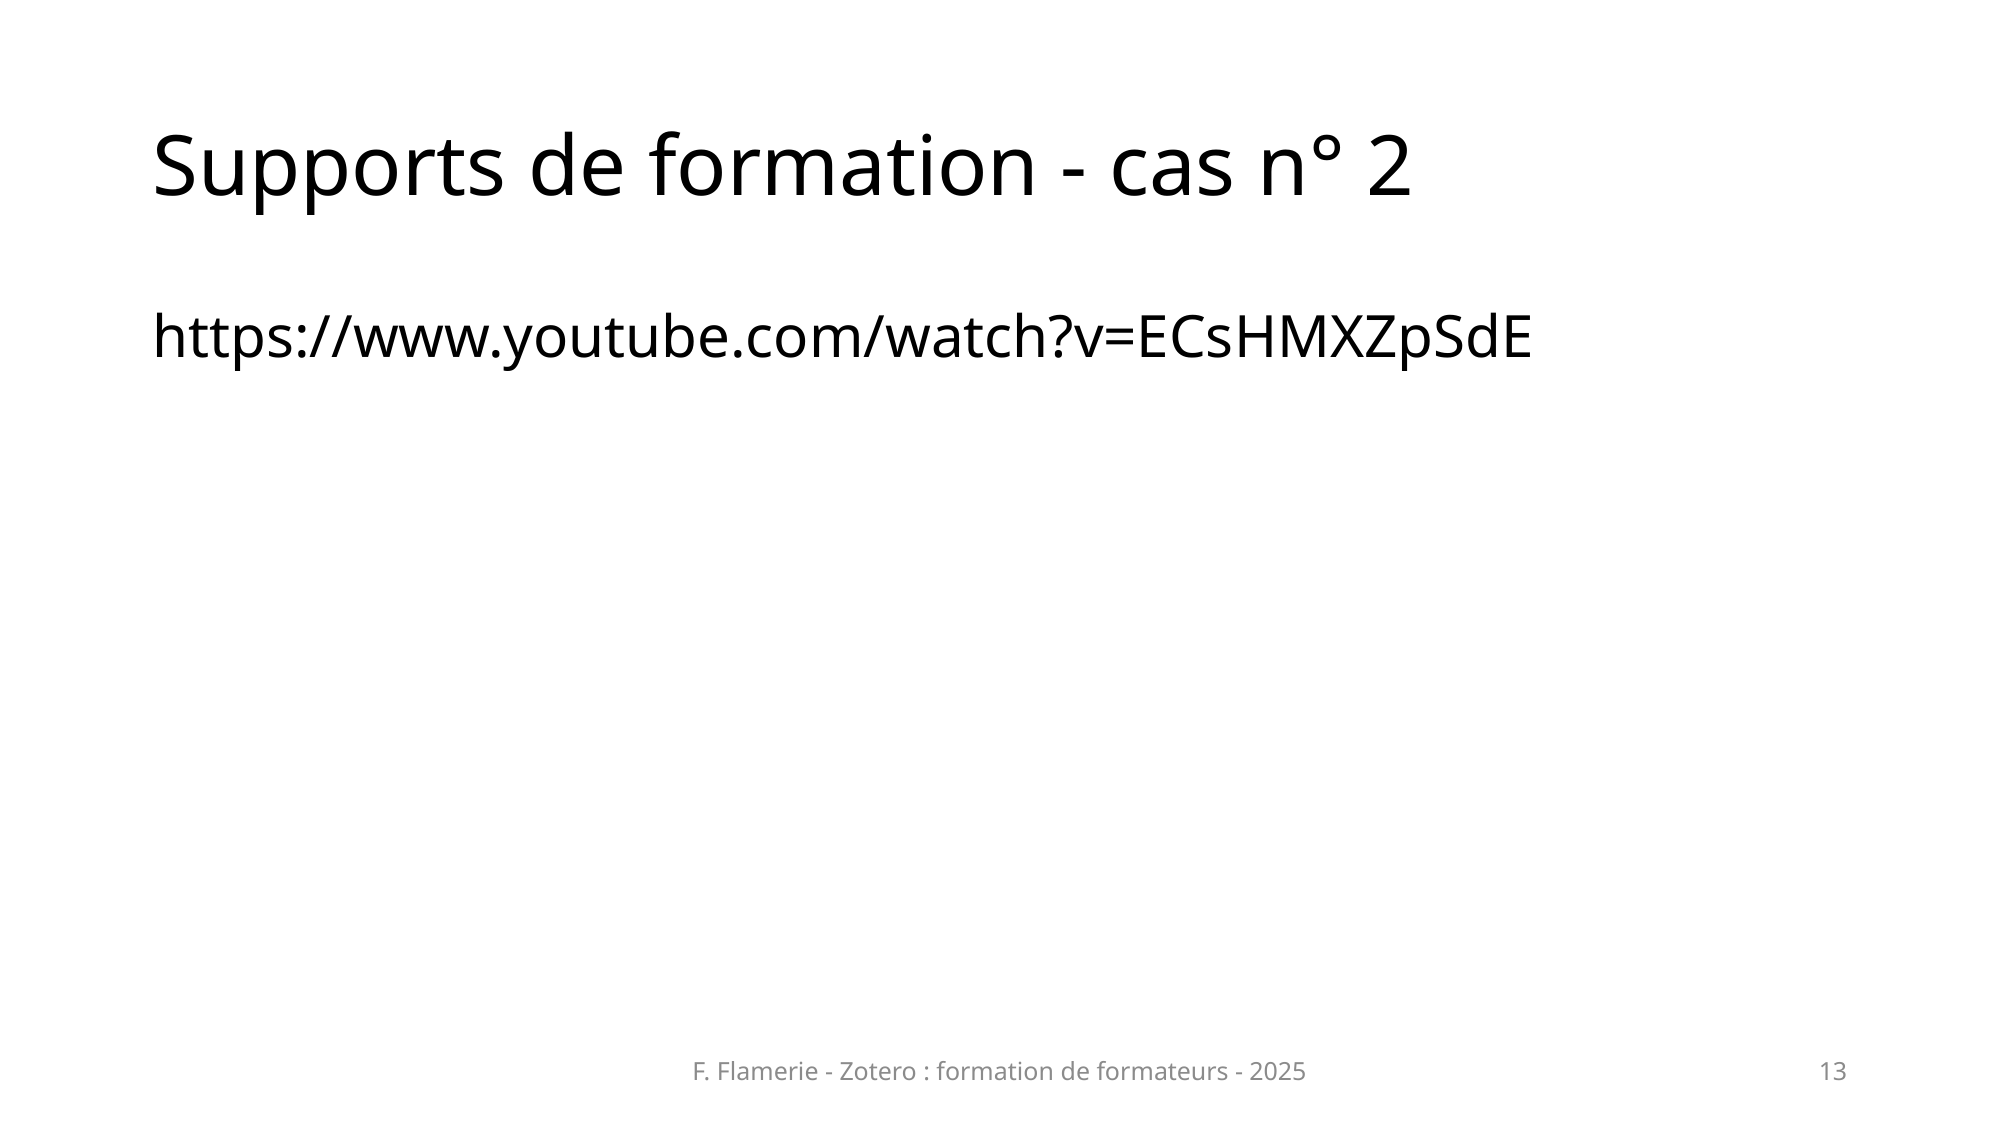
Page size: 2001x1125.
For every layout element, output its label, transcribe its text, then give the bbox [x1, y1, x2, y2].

list https://www.youtube.com/watch?v=ECsHMXZpSdE [137, 299, 1863, 1014]
title Supports de formation - cas n° 2 [137, 59, 1863, 278]
